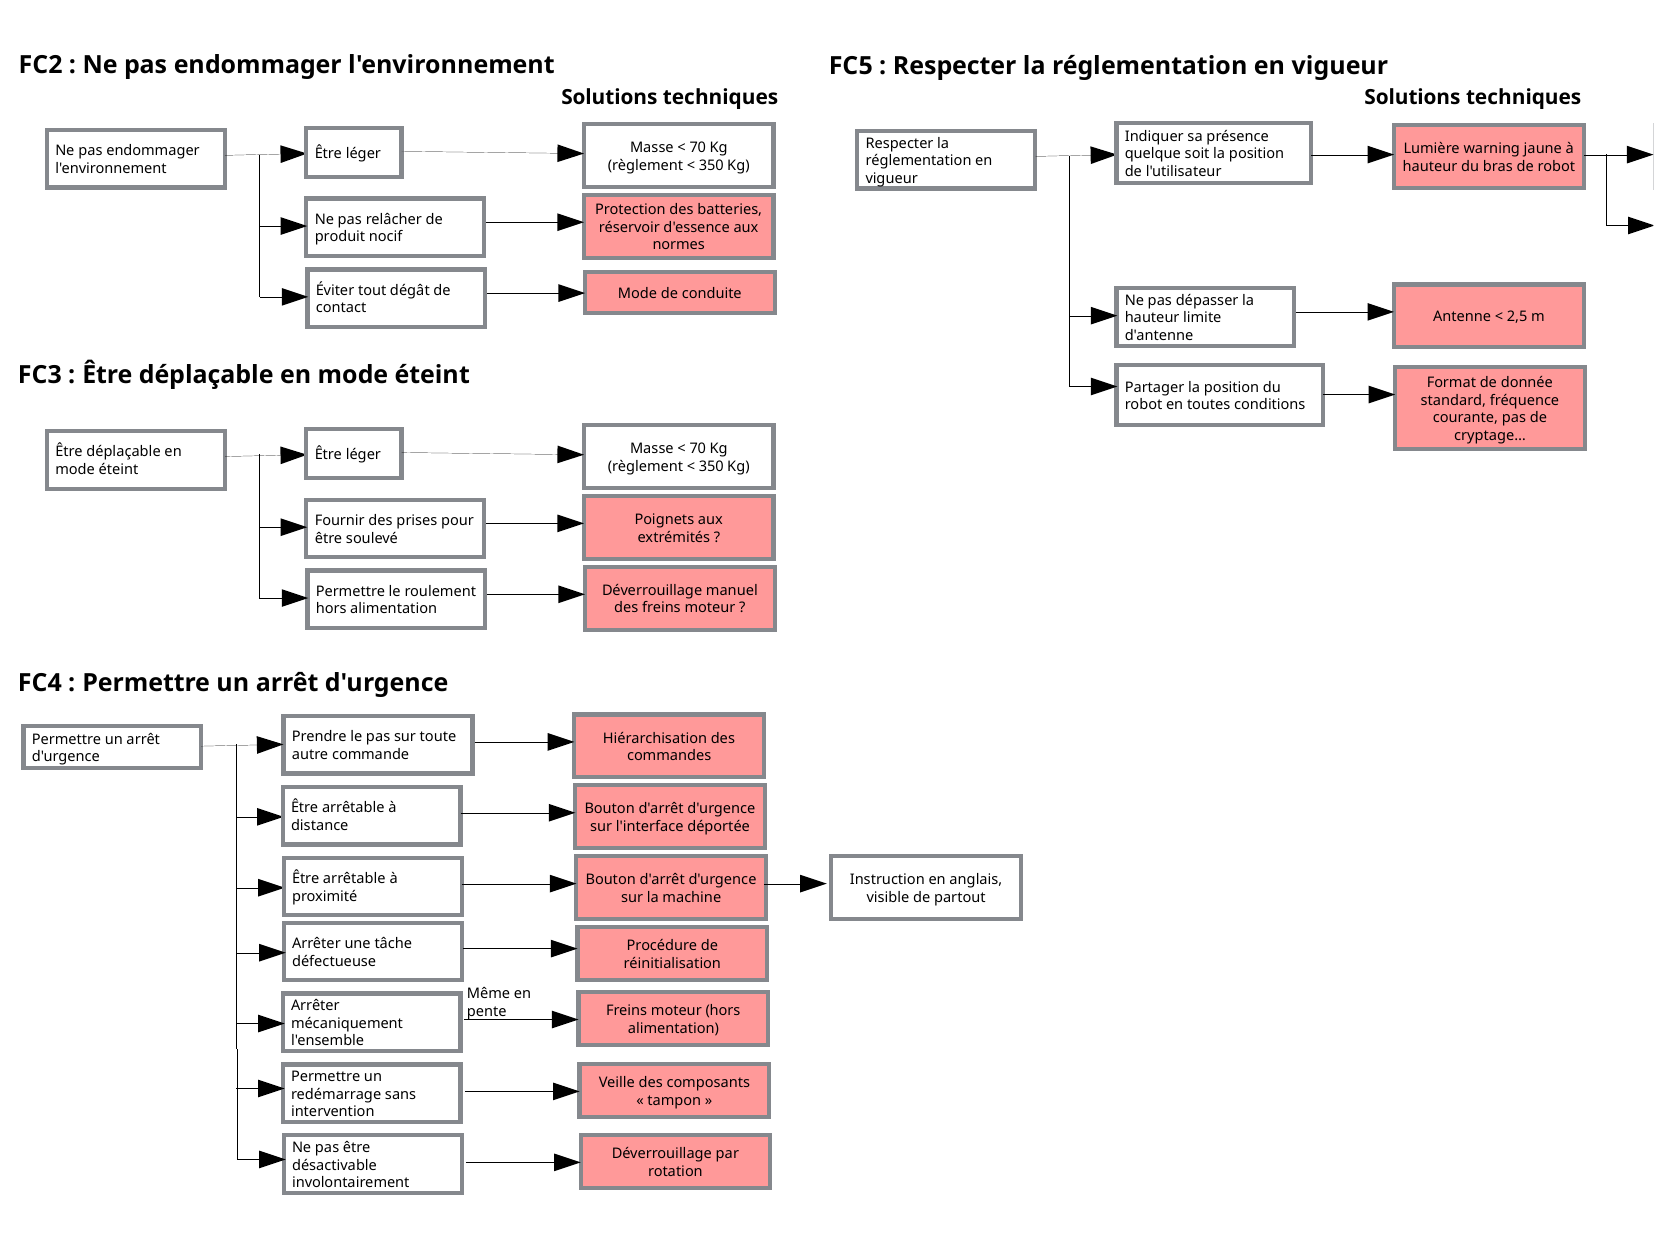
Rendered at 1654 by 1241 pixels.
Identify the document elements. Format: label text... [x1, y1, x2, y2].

text_box Ne pas être désactivable involontairement [283, 1135, 462, 1193]
text_box FC5 : Respecter la réglementation en vigueur [822, 44, 1531, 84]
text_box Permettre un arrêt d'urgence [23, 726, 202, 768]
text_box FC3 : Être déplaçable en mode éteint [11, 354, 720, 394]
text_box Solutions techniques [555, 62, 822, 130]
text_box Veille des composants « tampon » [579, 1064, 770, 1118]
text_box Procédure de réinitialisation [577, 927, 768, 981]
text_box Ne pas endommager l'environnement [47, 129, 226, 188]
text_box FC4 : Permettre un arrêt d'urgence [11, 661, 720, 701]
text_box Poignets aux extrémités ? [583, 496, 774, 559]
text_box Arrêter mécaniquement l'ensemble [282, 993, 461, 1052]
text_box Bouton d'arrêt d'urgence sur la machine [576, 856, 767, 920]
text_box Permettre un redémarrage sans intervention [282, 1064, 461, 1122]
text_box Déverrouillage manuel des freins moteur ? [585, 566, 775, 630]
text_box Même en pente [460, 986, 567, 1018]
text_box Solutions techniques [1358, 62, 1625, 130]
text_box Antenne < 2,5 m [1394, 284, 1584, 348]
text_box FC2 : Ne pas endommager l'environnement [12, 43, 721, 83]
text_box Déverrouillage par rotation [580, 1135, 771, 1189]
text_box Ne pas relâcher de produit nocif [306, 198, 485, 257]
text_box Être léger [306, 127, 402, 178]
text_box Hiérarchisation des commandes [574, 714, 764, 778]
text_box Partager la position du robot en toutes conditions [1116, 364, 1323, 426]
text_box Indiquer sa présence quelque soit la position de l'utilisateur [1116, 122, 1311, 184]
text_box Arrêter une tâche défectueuse [283, 922, 462, 981]
text_box Être léger [306, 428, 402, 479]
text_box Mode de conduite [585, 271, 775, 313]
text_box Être déplaçable en mode éteint [47, 431, 226, 489]
text_box Instruction en anglais, visible de partout [831, 856, 1022, 920]
text_box Prendre le pas sur toute autre commande [283, 715, 473, 774]
text_box Bouton d'arrêt d'urgence sur l'interface déportée [575, 785, 765, 849]
text_box Fournir des prises pour être soulevé [306, 499, 485, 558]
text_box Permettre le roulement hors alimentation [307, 570, 486, 629]
text_box Ne pas dépasser la hauteur limite d'antenne [1116, 288, 1295, 346]
text_box Être arrêtable à distance [282, 786, 461, 845]
text_box Être arrêtable à proximité [283, 857, 462, 916]
text_box Lumière warning jaune à hauteur du bras de robot [1394, 130, 1584, 188]
text_box Masse < 70 Kg (règlement < 350 Kg) [583, 130, 774, 187]
text_box Protection des batteries, réservoir d'essence aux normes [583, 194, 774, 258]
text_box Respecter la réglementation en vigueur [857, 130, 1036, 189]
text_box Éviter tout dégât de contact [307, 269, 486, 327]
text_box Masse < 70 Kg (règlement < 350 Kg) [583, 425, 774, 488]
text_box Format de donnée standard, fréquence courante, pas de cryptage… [1395, 367, 1585, 449]
text_box Freins moteur (hors alimentation) [578, 992, 769, 1046]
